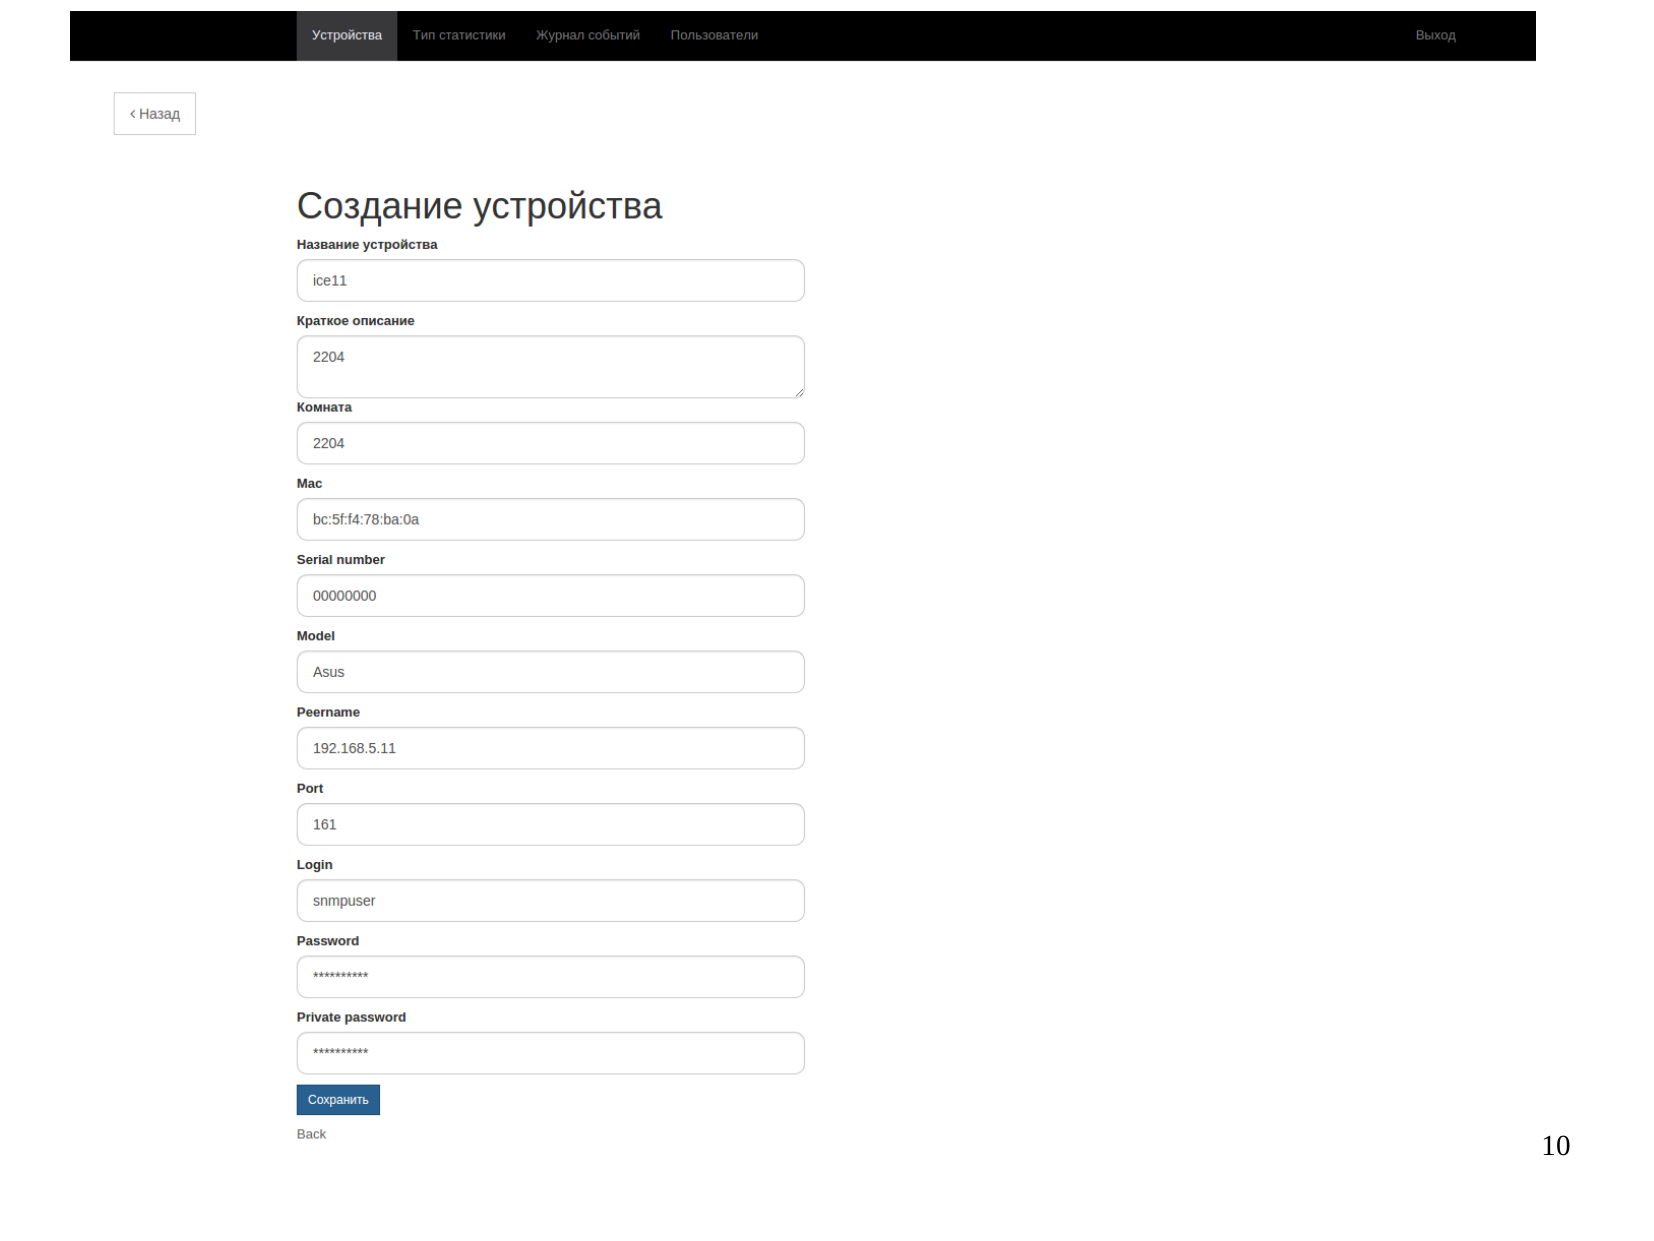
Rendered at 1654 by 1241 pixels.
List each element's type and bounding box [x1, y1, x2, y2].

picture [70, 9, 1536, 1229]
